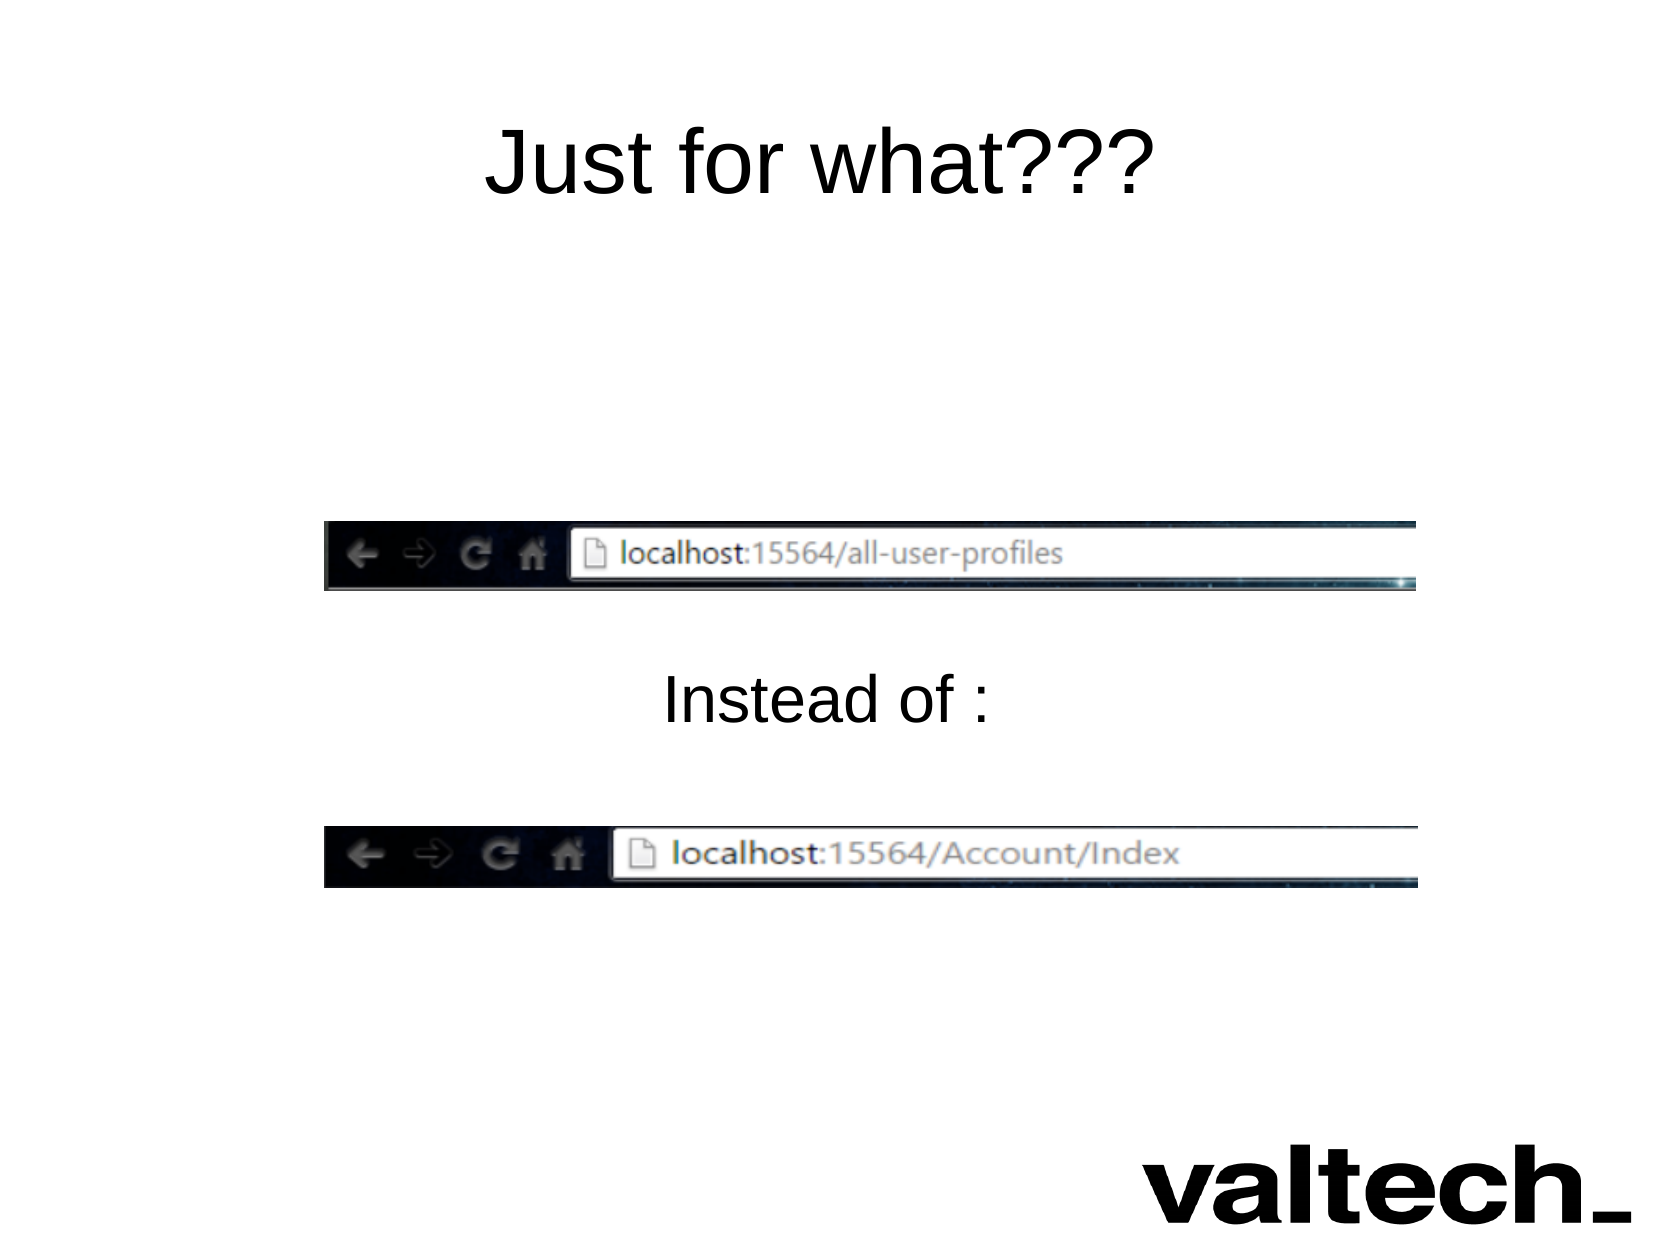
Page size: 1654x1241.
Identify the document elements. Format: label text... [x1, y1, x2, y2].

picture [324, 521, 1416, 591]
title Just for what??? [76, 58, 1565, 266]
picture [324, 826, 1418, 888]
subtitle Instead of : [82, 290, 1571, 1109]
picture [1122, 1121, 1645, 1241]
